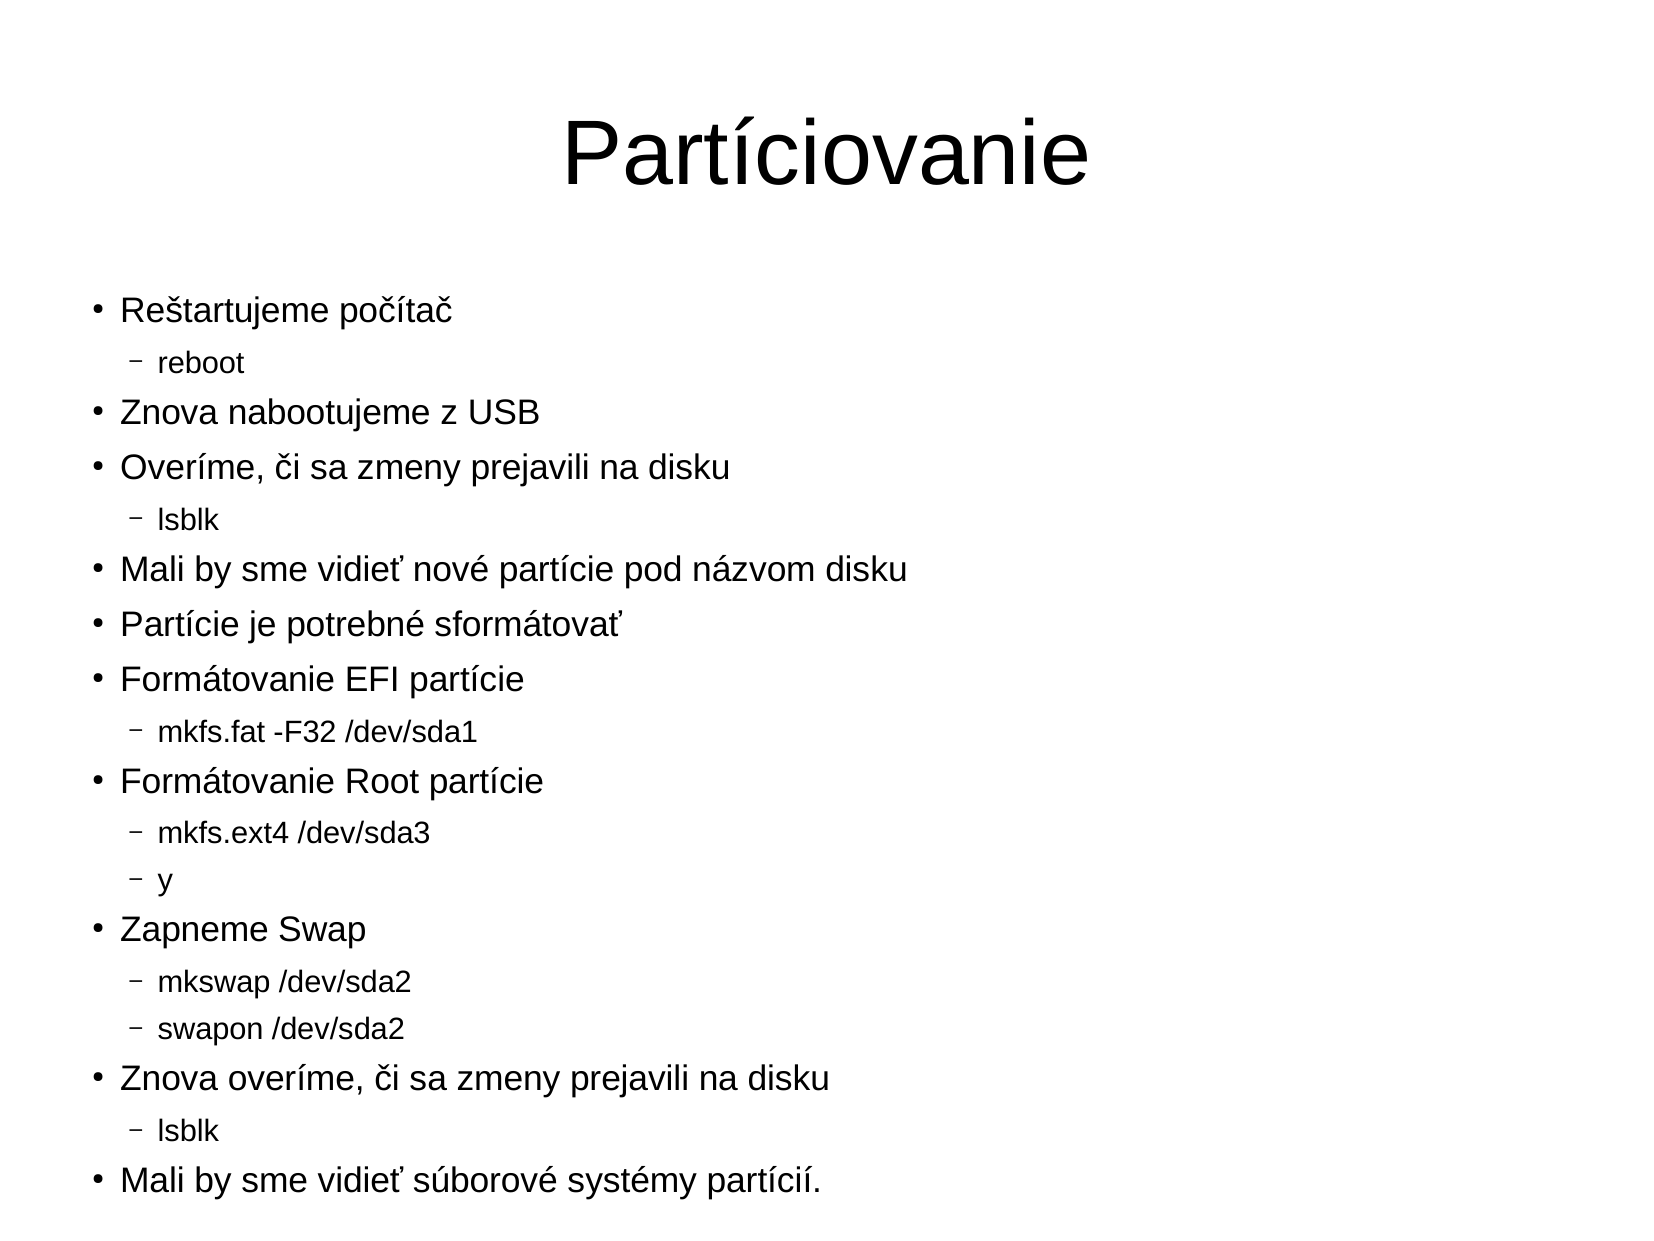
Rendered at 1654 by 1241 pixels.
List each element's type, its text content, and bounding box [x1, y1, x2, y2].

title Partíciovanie [82, 49, 1571, 257]
list Reštartujeme počítač reboot Znova nabootujeme z USB Overíme, či sa zmeny prejavili na disku lsblk Mali by sme vidieť nové partície pod názvom disku Partície je potrebné sformátovať Formátovanie EFI partície mkfs.fat -F32 /dev/sda1 Formátovanie Root partície mkfs.ext4 /dev/sda3 y Zapneme Swap mkswap /dev/sda2 swapon /dev/sda2 Znova overíme, či sa zmeny prejavili na disku lsblk Mali by sme vidieť súborové systémy partícií. [82, 290, 1571, 1201]
